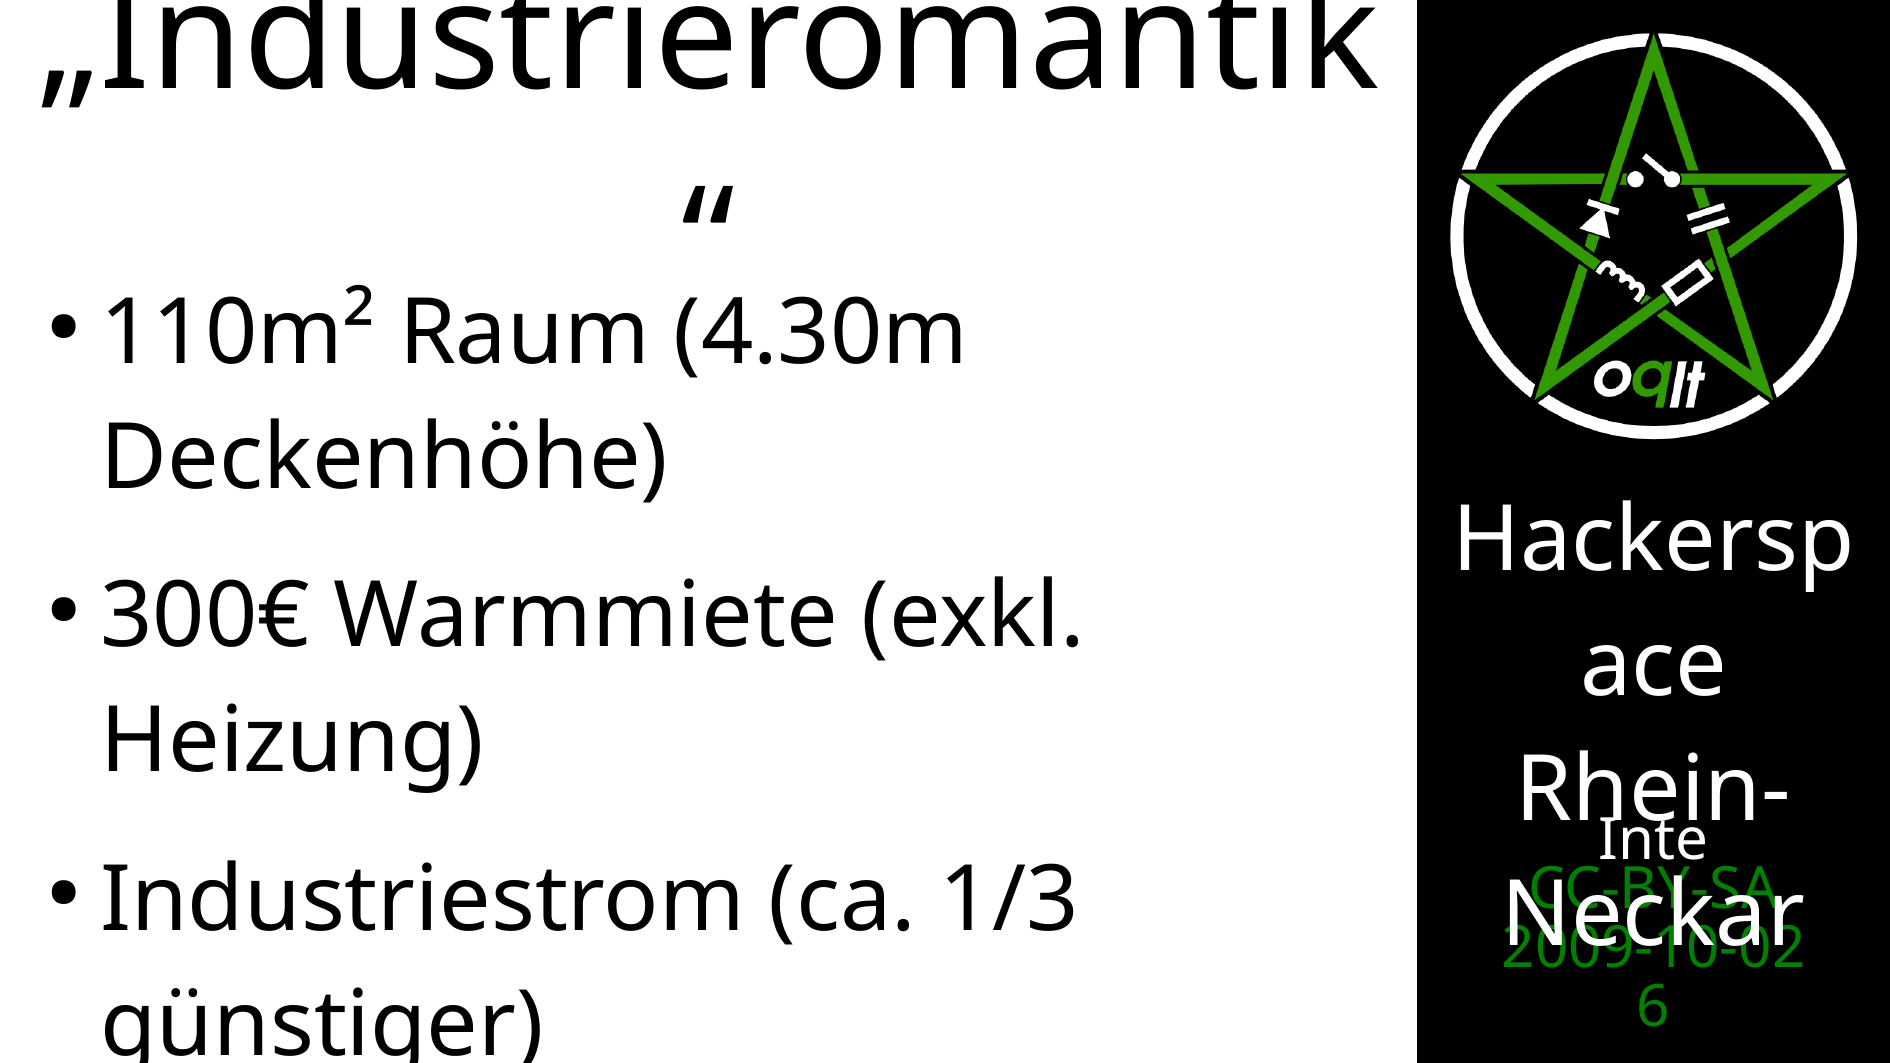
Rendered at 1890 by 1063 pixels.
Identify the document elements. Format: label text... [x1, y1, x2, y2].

picture [1446, 29, 1861, 443]
title „Industrieromantik“ [29, 29, 1388, 237]
list 110m² Raum (4.30m Deckenhöhe) 300€ Warmmiete (exkl. Heizung) Industriestrom (ca. 1/3 günstiger) 200€ Stromkosten (inkl. Heizung) Mitsprache bei Gebäuderenovierung DSL 50€ [29, 265, 1388, 1034]
